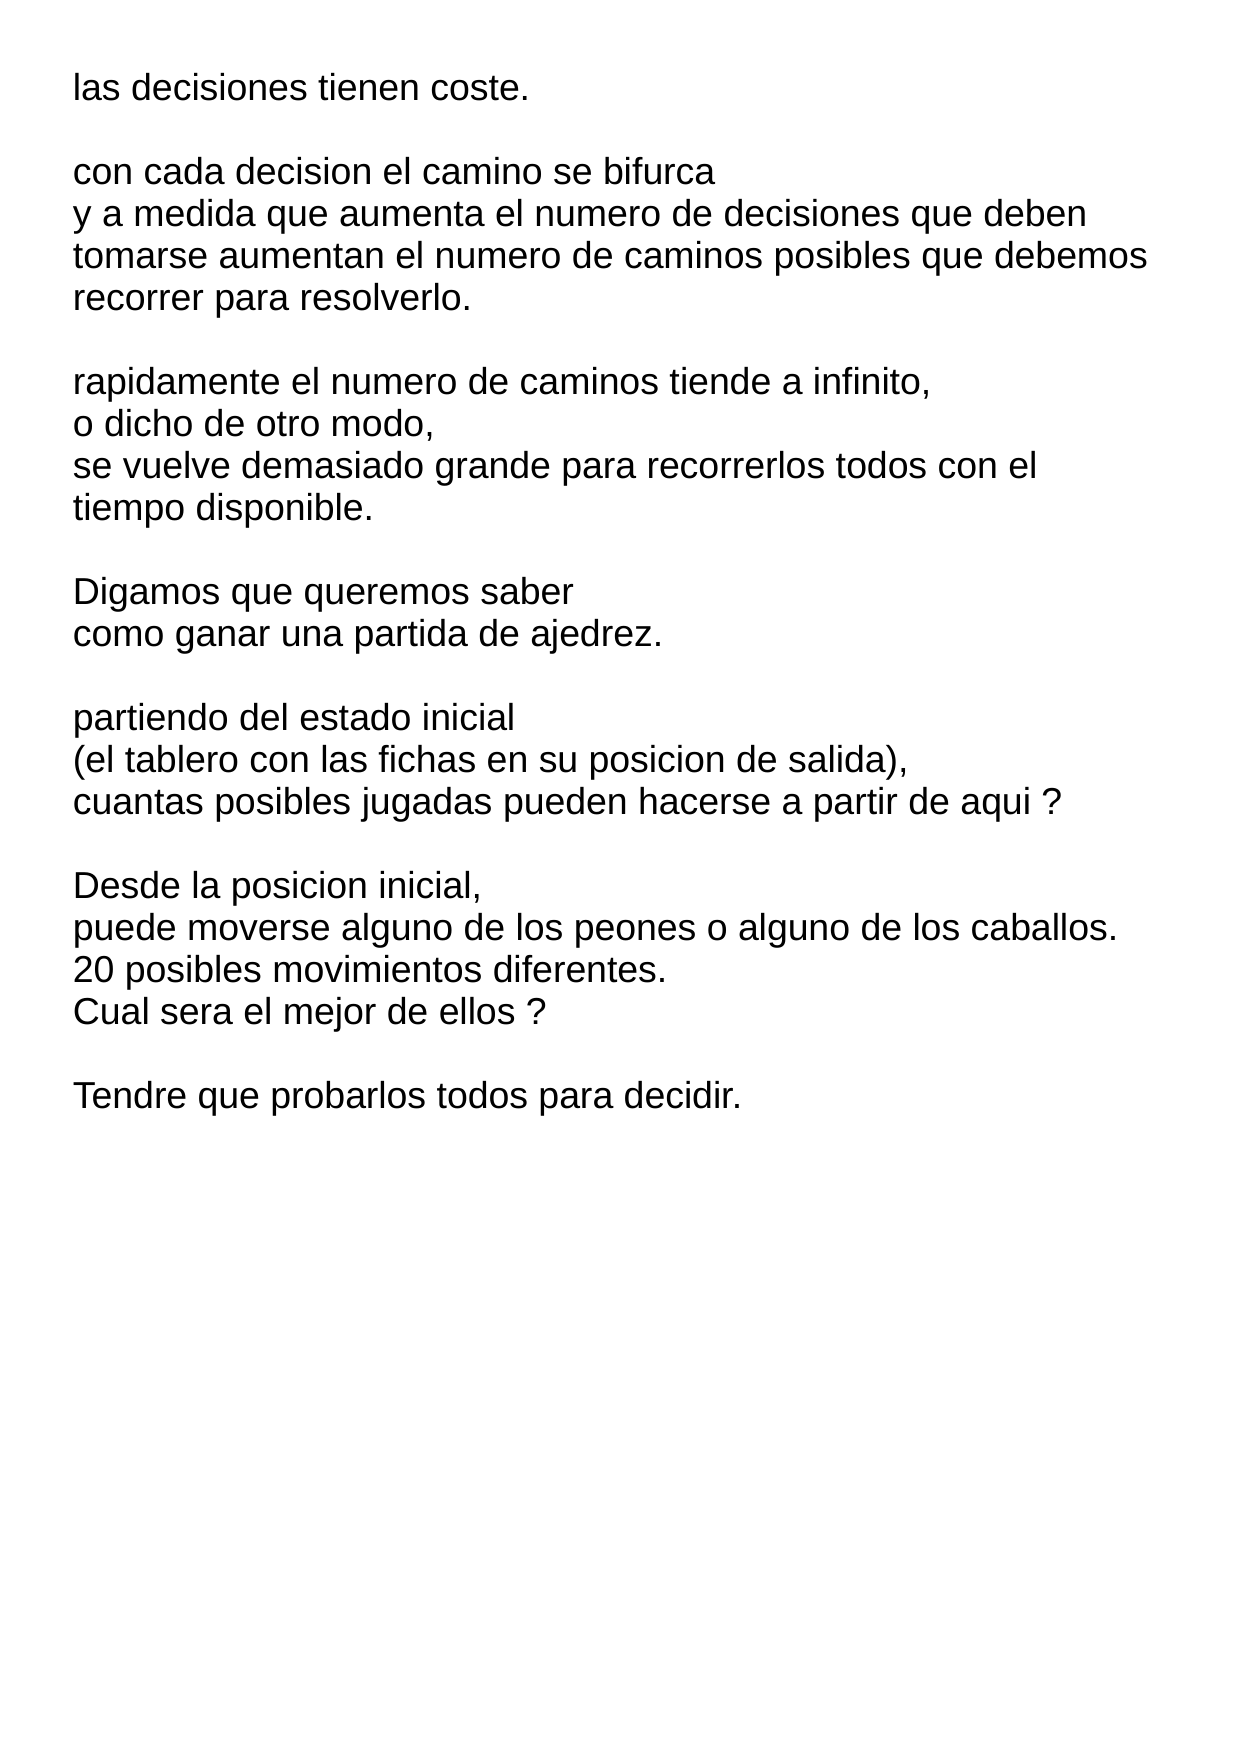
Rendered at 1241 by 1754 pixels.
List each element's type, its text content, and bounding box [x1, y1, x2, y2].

text_box las decisiones tienen coste. con cada decision el camino se bifurca y a medida que aumenta el numero de decisiones que deben tomarse aumentan el numero de caminos posibles que debemos recorrer para resolverlo. rapidamente el numero de caminos tiende a infinito, o dicho de otro modo, se vuelve demasiado grande para recorrerlos todos con el tiempo disponible. Digamos que queremos saber como ganar una partida de ajedrez. partiendo del estado inicial (el tablero con las fichas en su posicion de salida), cuantas posibles jugadas pueden hacerse a partir de aqui ? Desde la posicion inicial, puede moverse alguno de los peones o alguno de los caballos. 20 posibles movimientos diferentes. Cual sera el mejor de ellos ? Tendre que probarlos todos para decidir. [58, 59, 1170, 1124]
